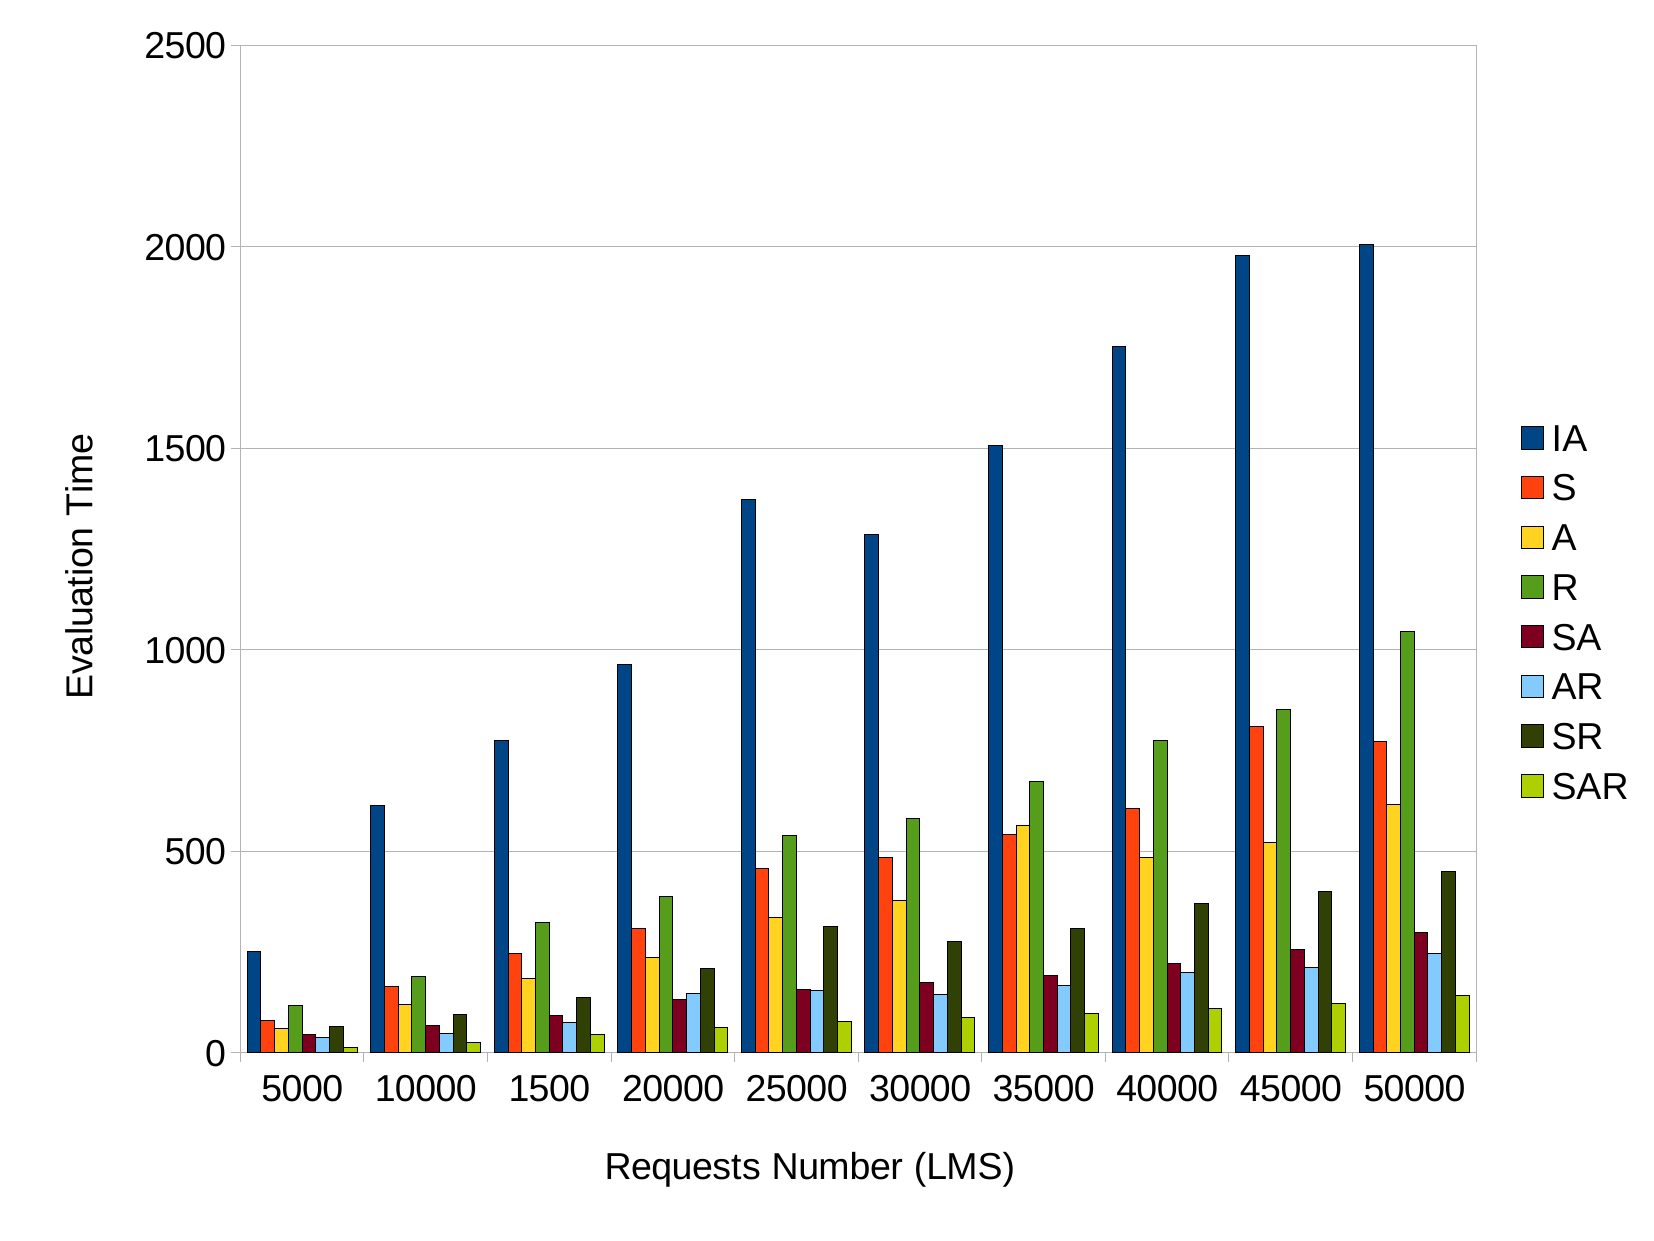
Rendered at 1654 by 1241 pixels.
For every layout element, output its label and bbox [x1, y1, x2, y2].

chart [20, 0, 1654, 1224]
